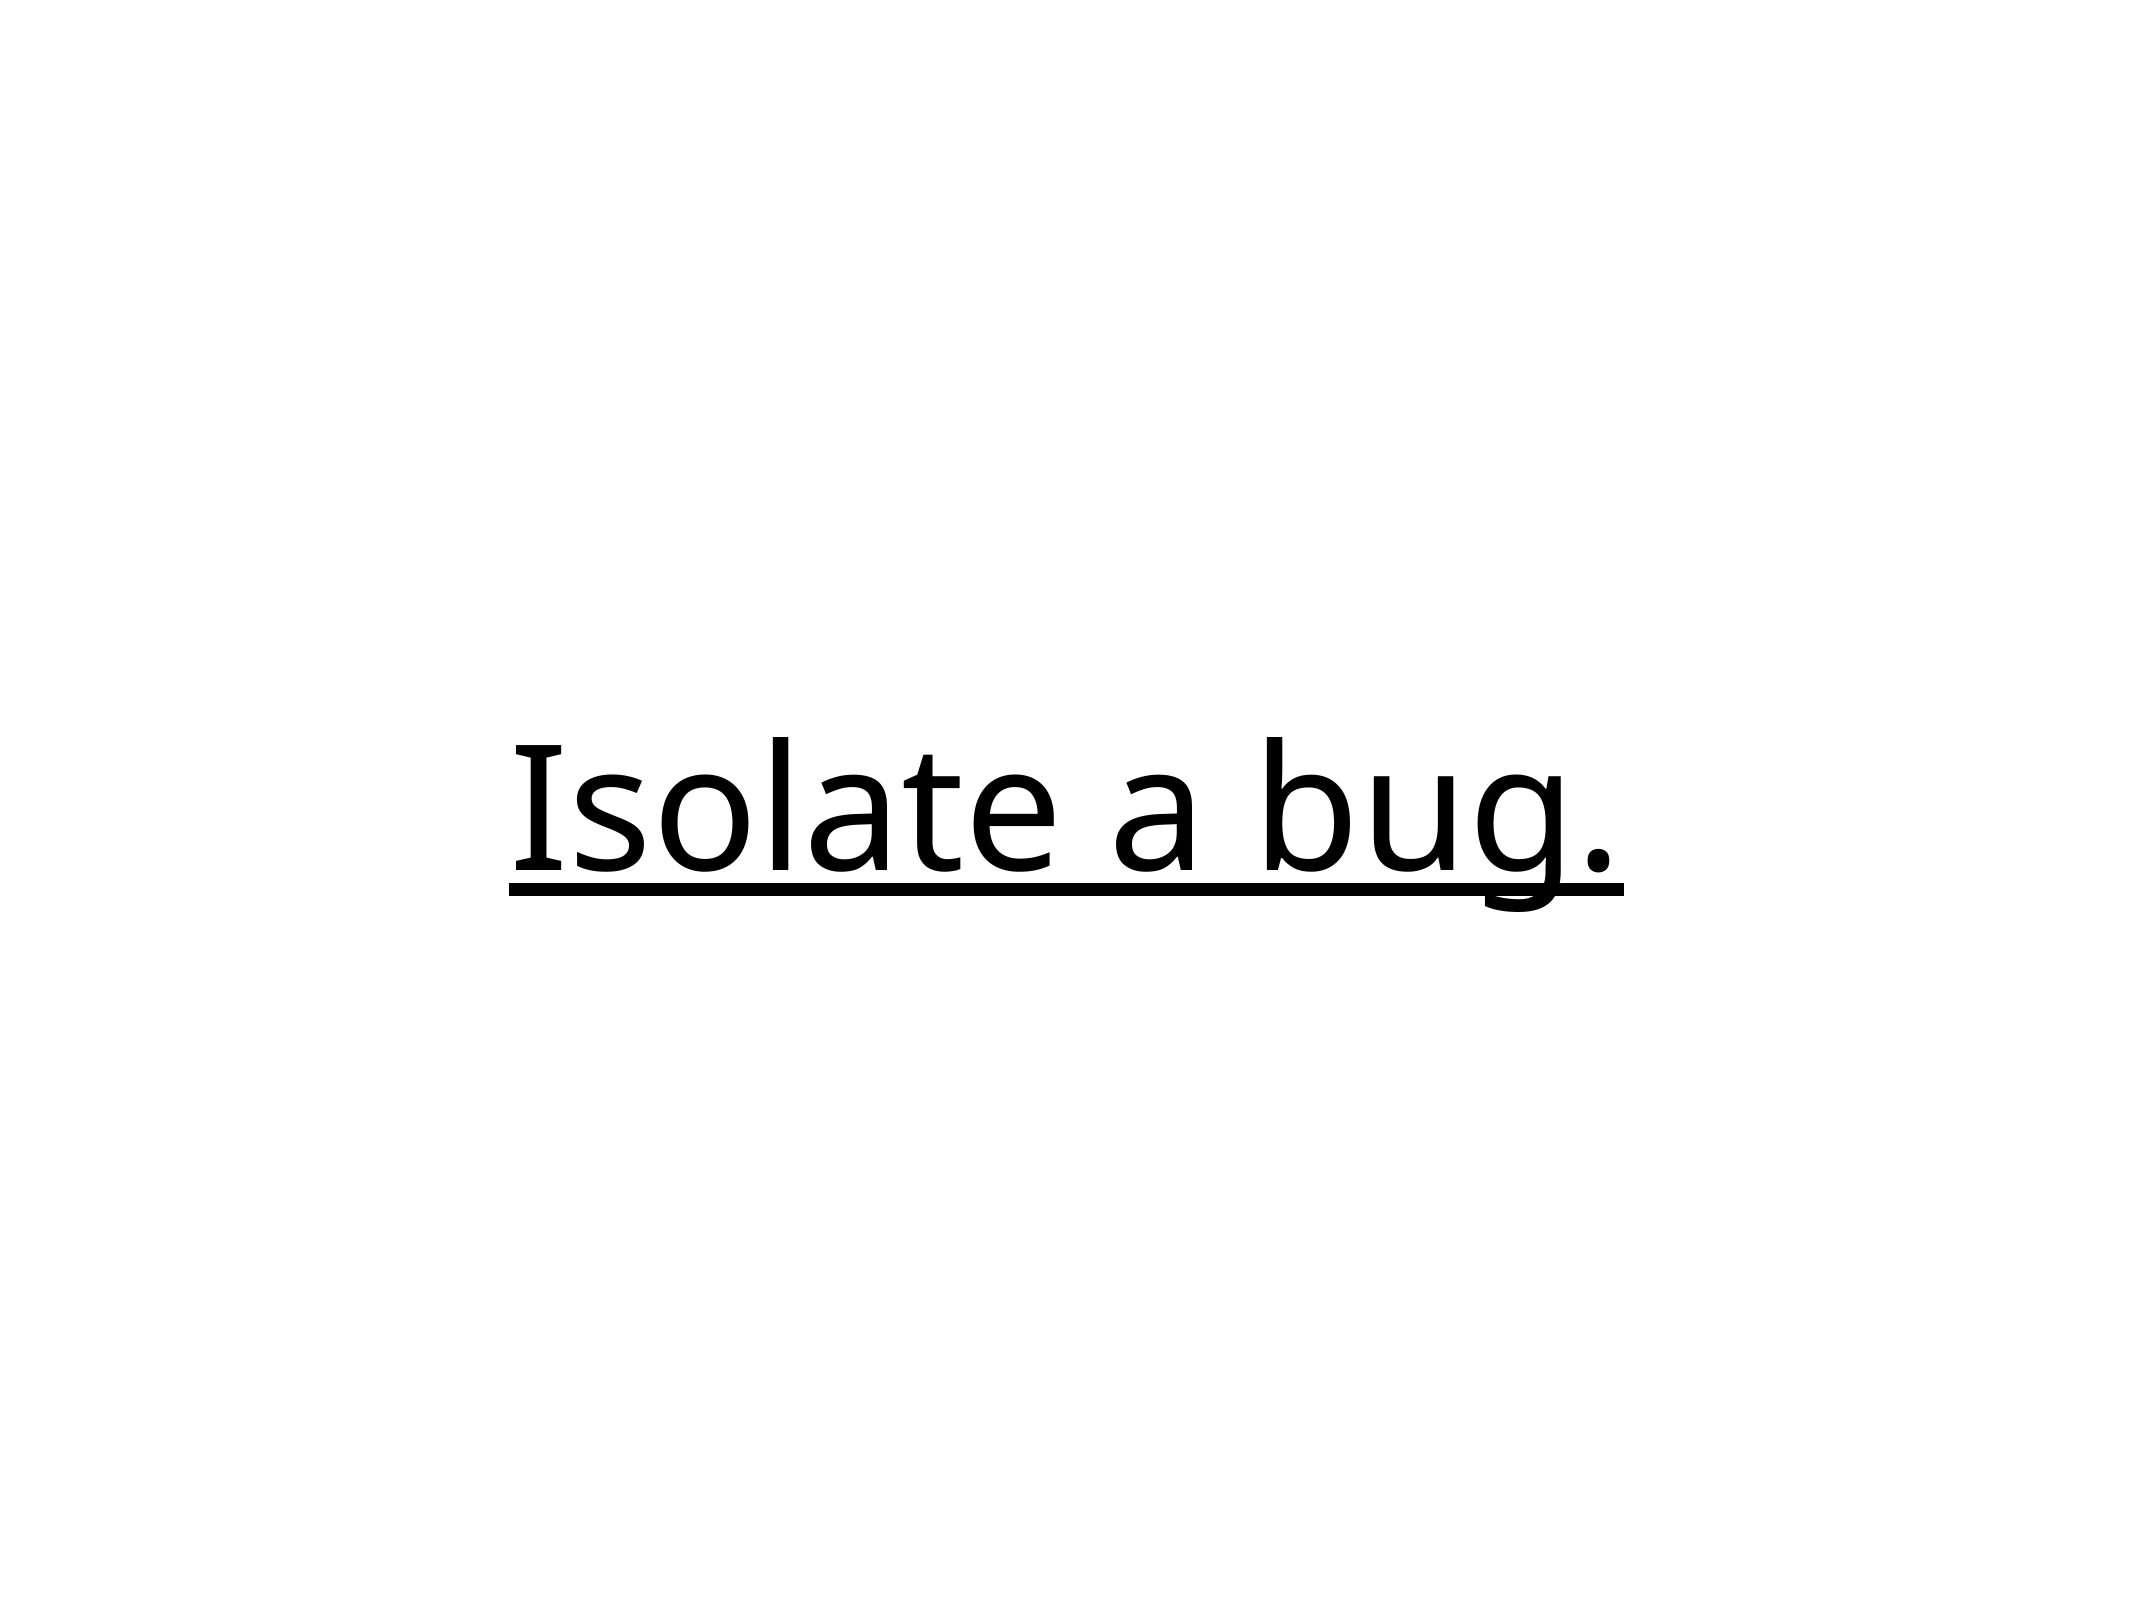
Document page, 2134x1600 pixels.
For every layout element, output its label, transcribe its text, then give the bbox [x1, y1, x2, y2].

title Isolate a bug. [208, 487, 1925, 1113]
